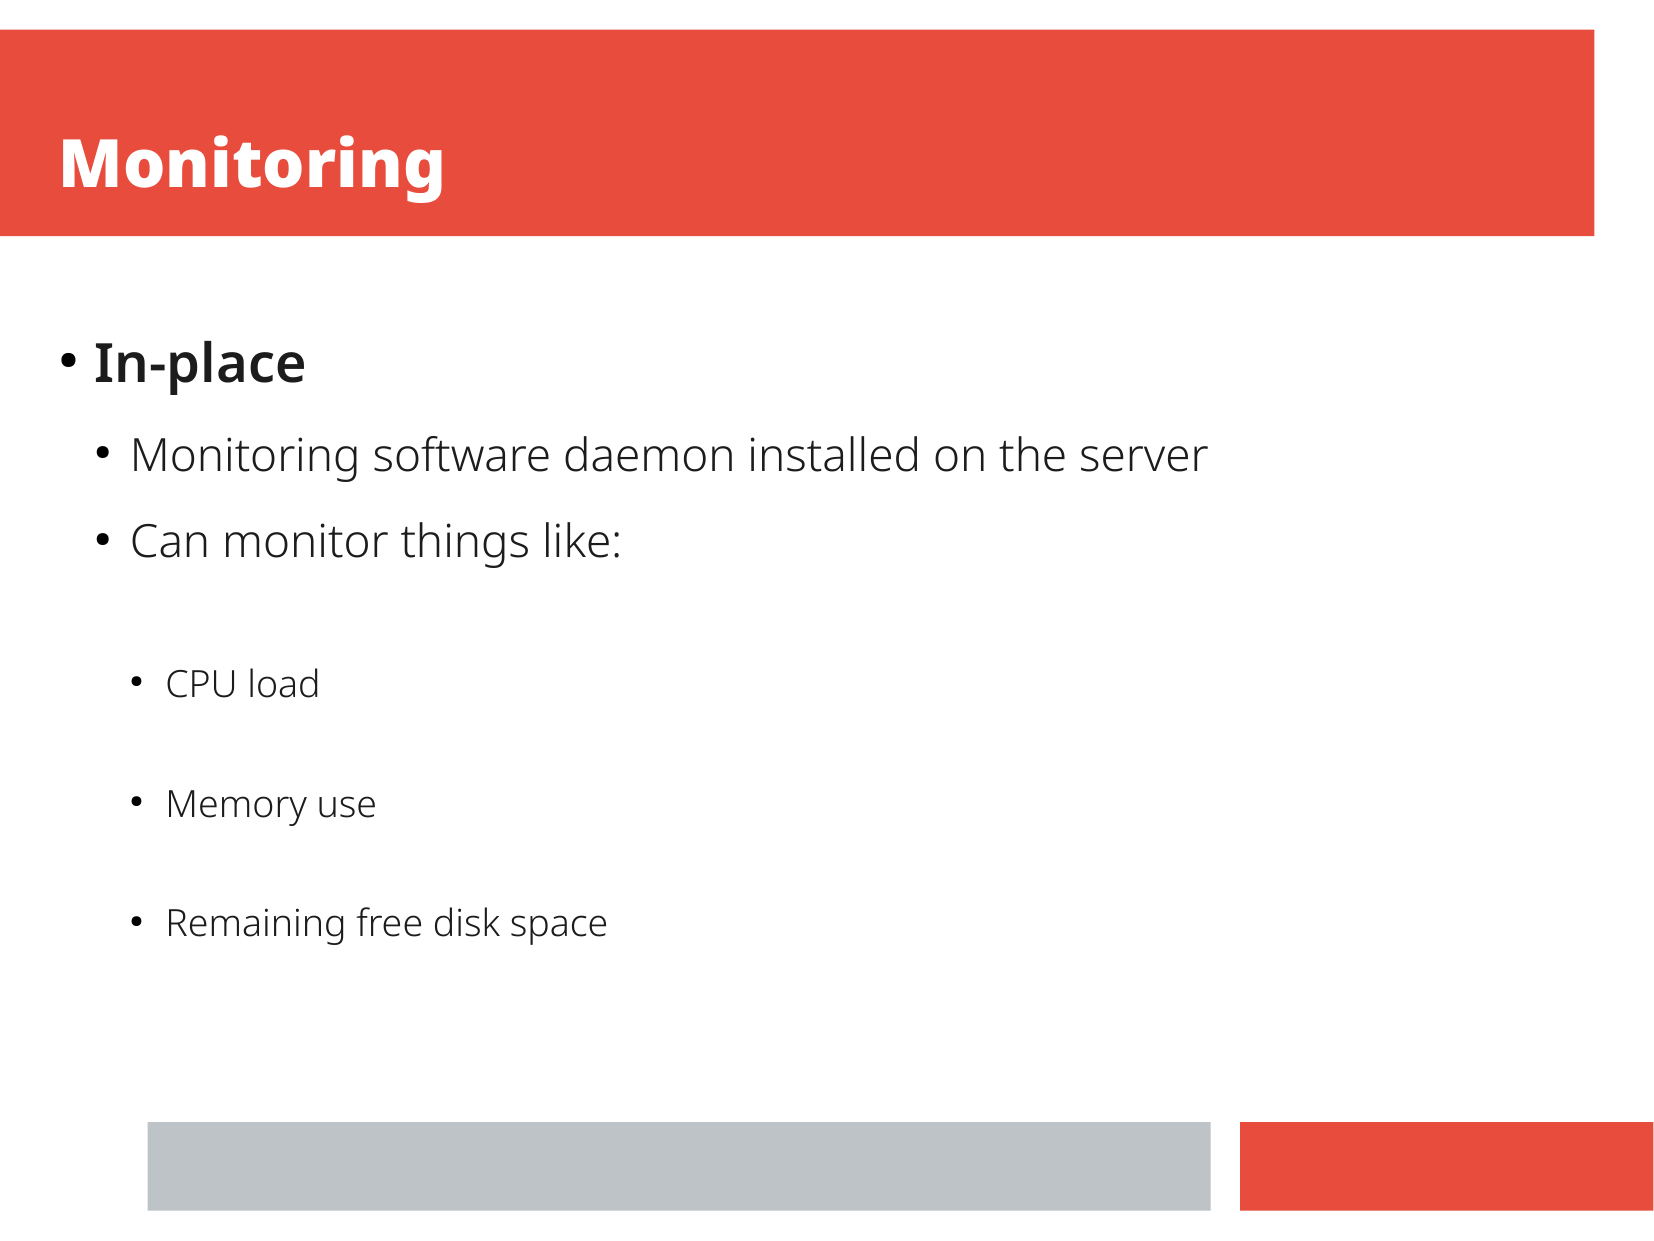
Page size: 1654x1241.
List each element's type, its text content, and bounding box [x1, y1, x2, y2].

title Monitoring [59, 59, 1595, 207]
list In-place Monitoring software daemon installed on the server Can monitor things like: CPU load Memory use Remaining free disk space [59, 324, 1565, 1093]
